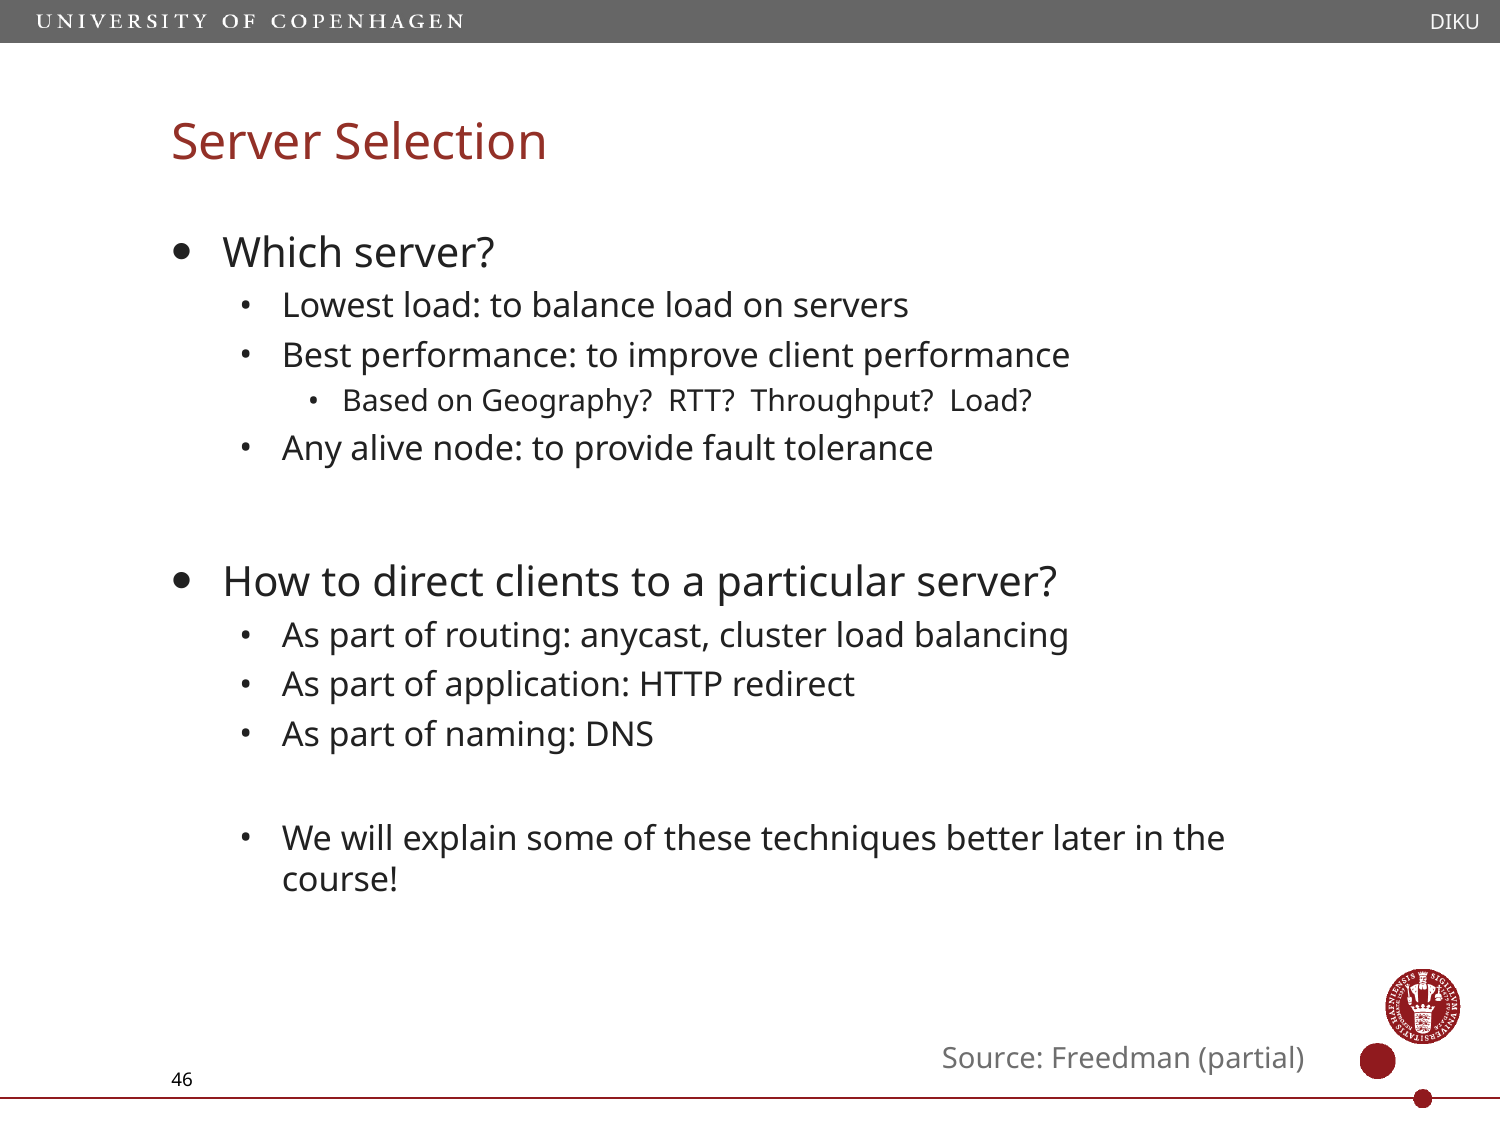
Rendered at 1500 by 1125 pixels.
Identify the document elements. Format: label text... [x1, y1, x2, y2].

list Which server? Lowest load: to balance load on servers Best performance: to improve client performance Based on Geography? RTT? Throughput? Load? Any alive node: to provide fault tolerance How to direct clients to a particular server? As part of routing: anycast, cluster load balancing As part of application: HTTP redirect As part of naming: DNS We will explain some of these techniques better later in the course! [171, 225, 1329, 900]
title Server Selection [171, 75, 1329, 171]
picture [0, 910, 1500, 1122]
text_box Source: Freedman (partial) [927, 1031, 1365, 1083]
text_box <number> [171, 1067, 522, 1092]
text_box DIKU [469, 0, 1495, 43]
